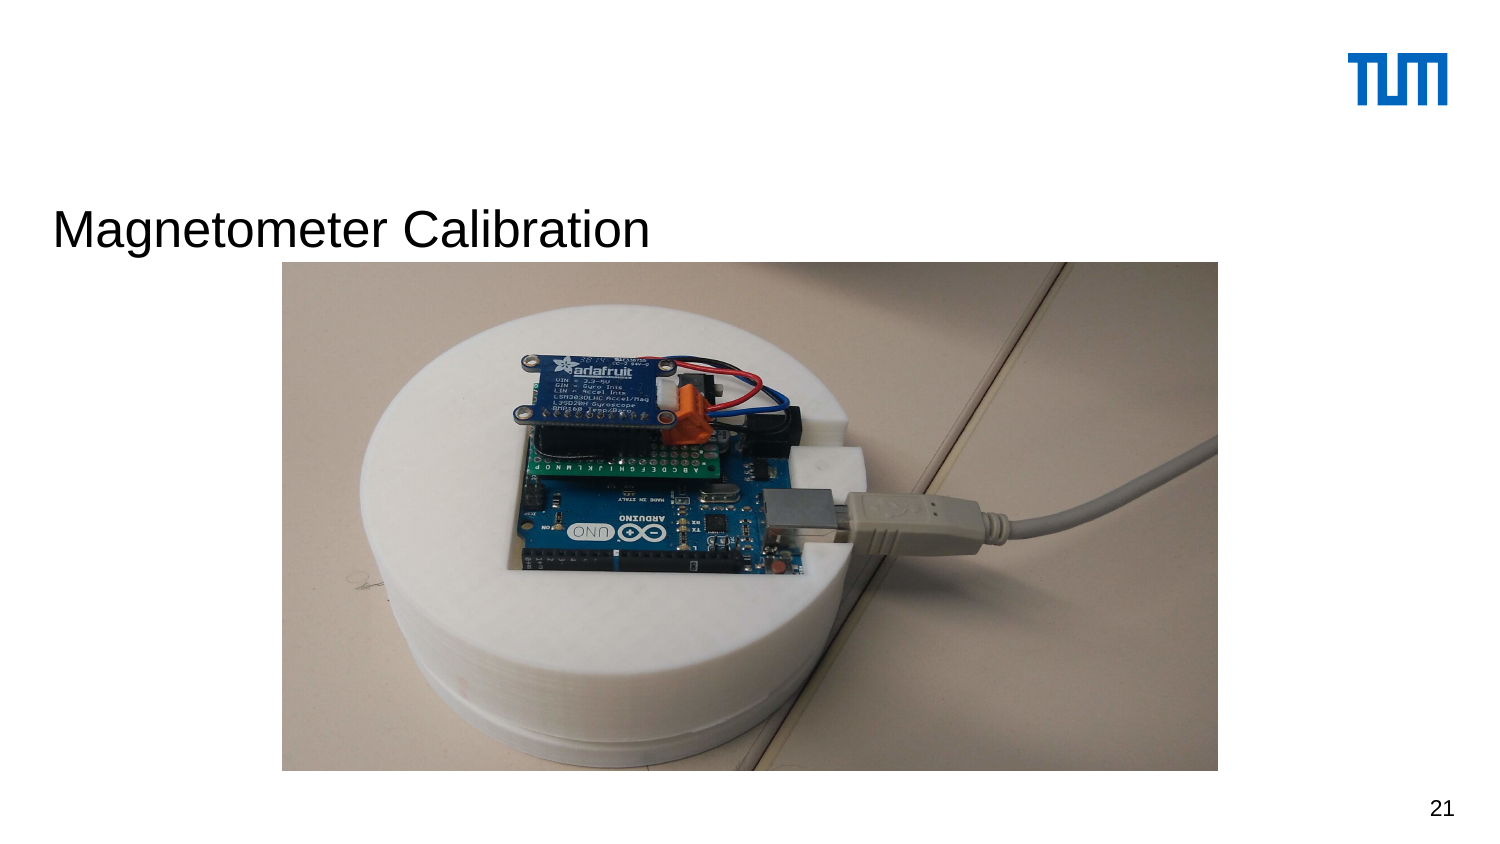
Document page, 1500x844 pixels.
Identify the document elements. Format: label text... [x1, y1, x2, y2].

title Magnetometer Calibration [52, 159, 1449, 301]
picture [282, 262, 1218, 771]
